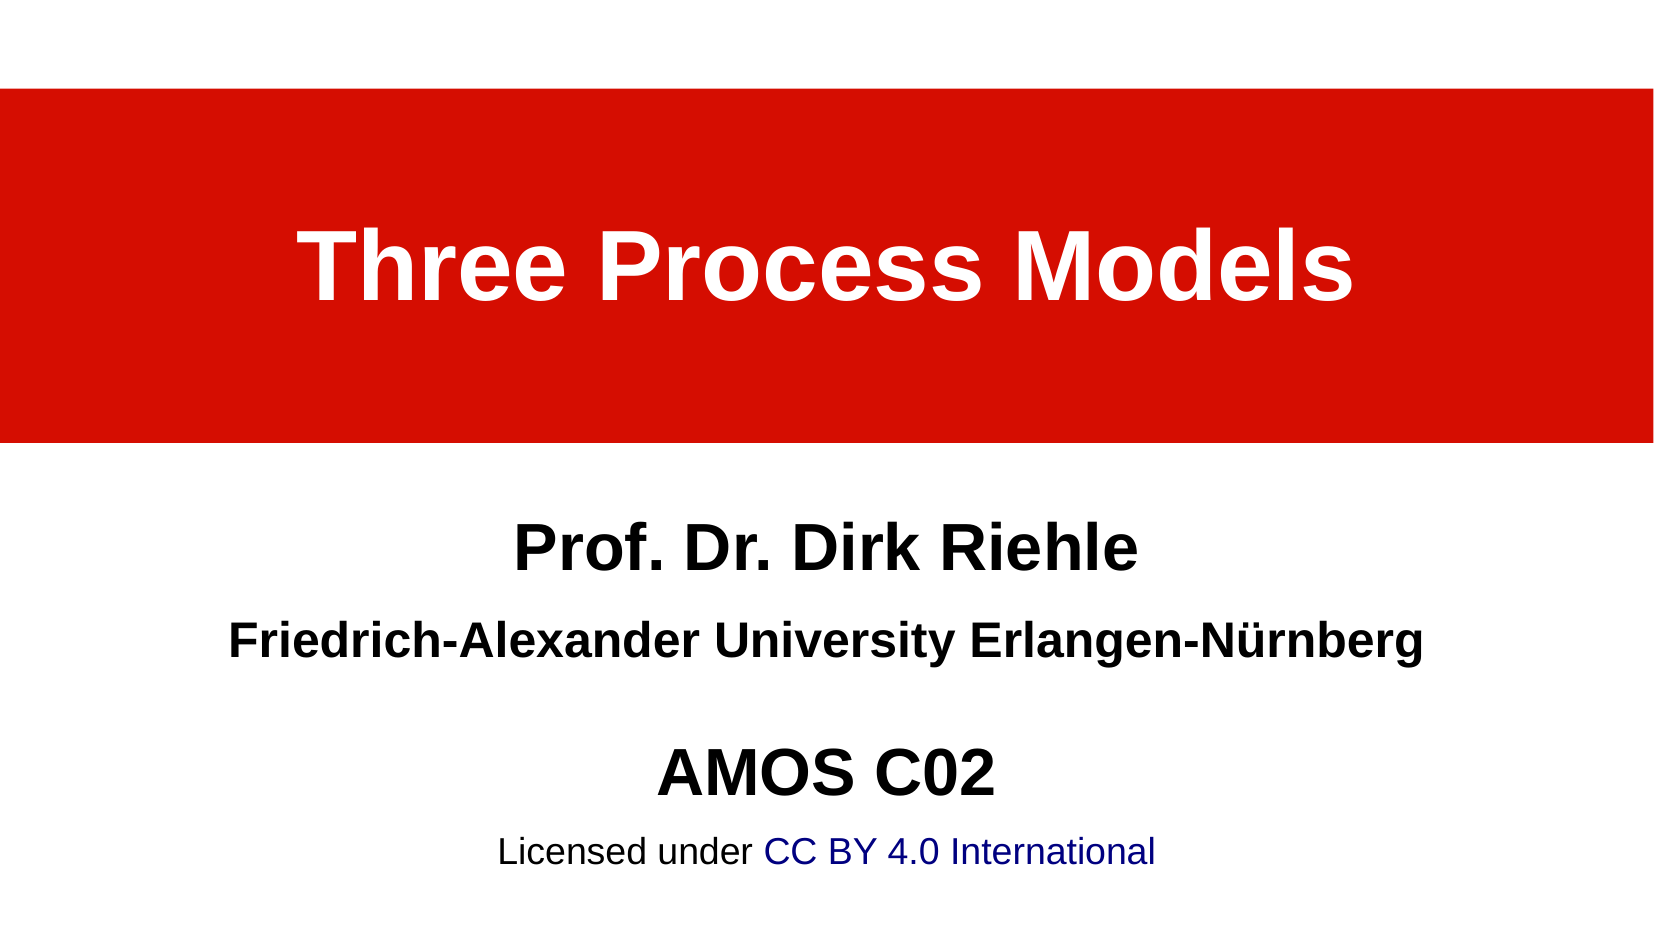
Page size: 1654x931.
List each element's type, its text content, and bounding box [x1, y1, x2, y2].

title Three Process Models [0, 88, 1654, 443]
subtitle Prof. Dr. Dirk Riehle Friedrich-Alexander University Erlangen-Nürnberg AMOS C02 Licensed under CC BY 4.0 International [29, 472, 1625, 886]
